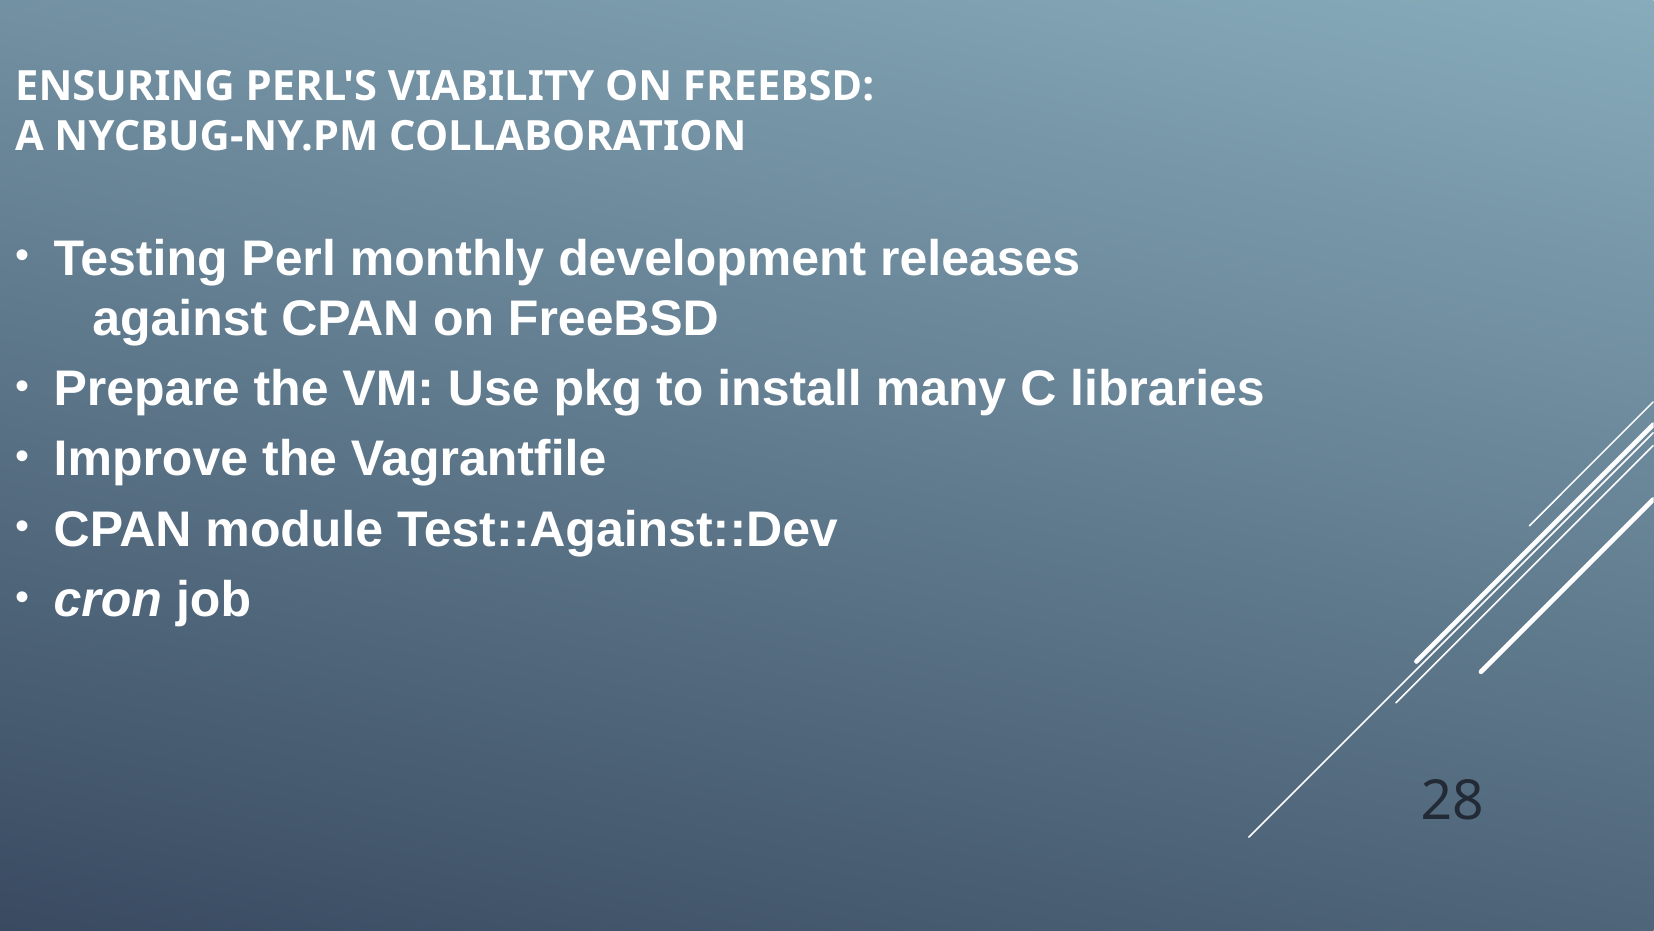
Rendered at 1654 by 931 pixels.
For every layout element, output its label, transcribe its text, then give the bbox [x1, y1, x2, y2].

subtitle Testing Perl monthly development releases against CPAN on FreeBSD Prepare the VM: Use pkg to install many C libraries Improve the Vagrantfile CPAN module Test::Against::Dev cron job [0, 217, 1489, 871]
title Ensuring Perl's Viability on FreeBSD: A NYCBUG-NY.PM Collaboration [0, 36, 1163, 180]
